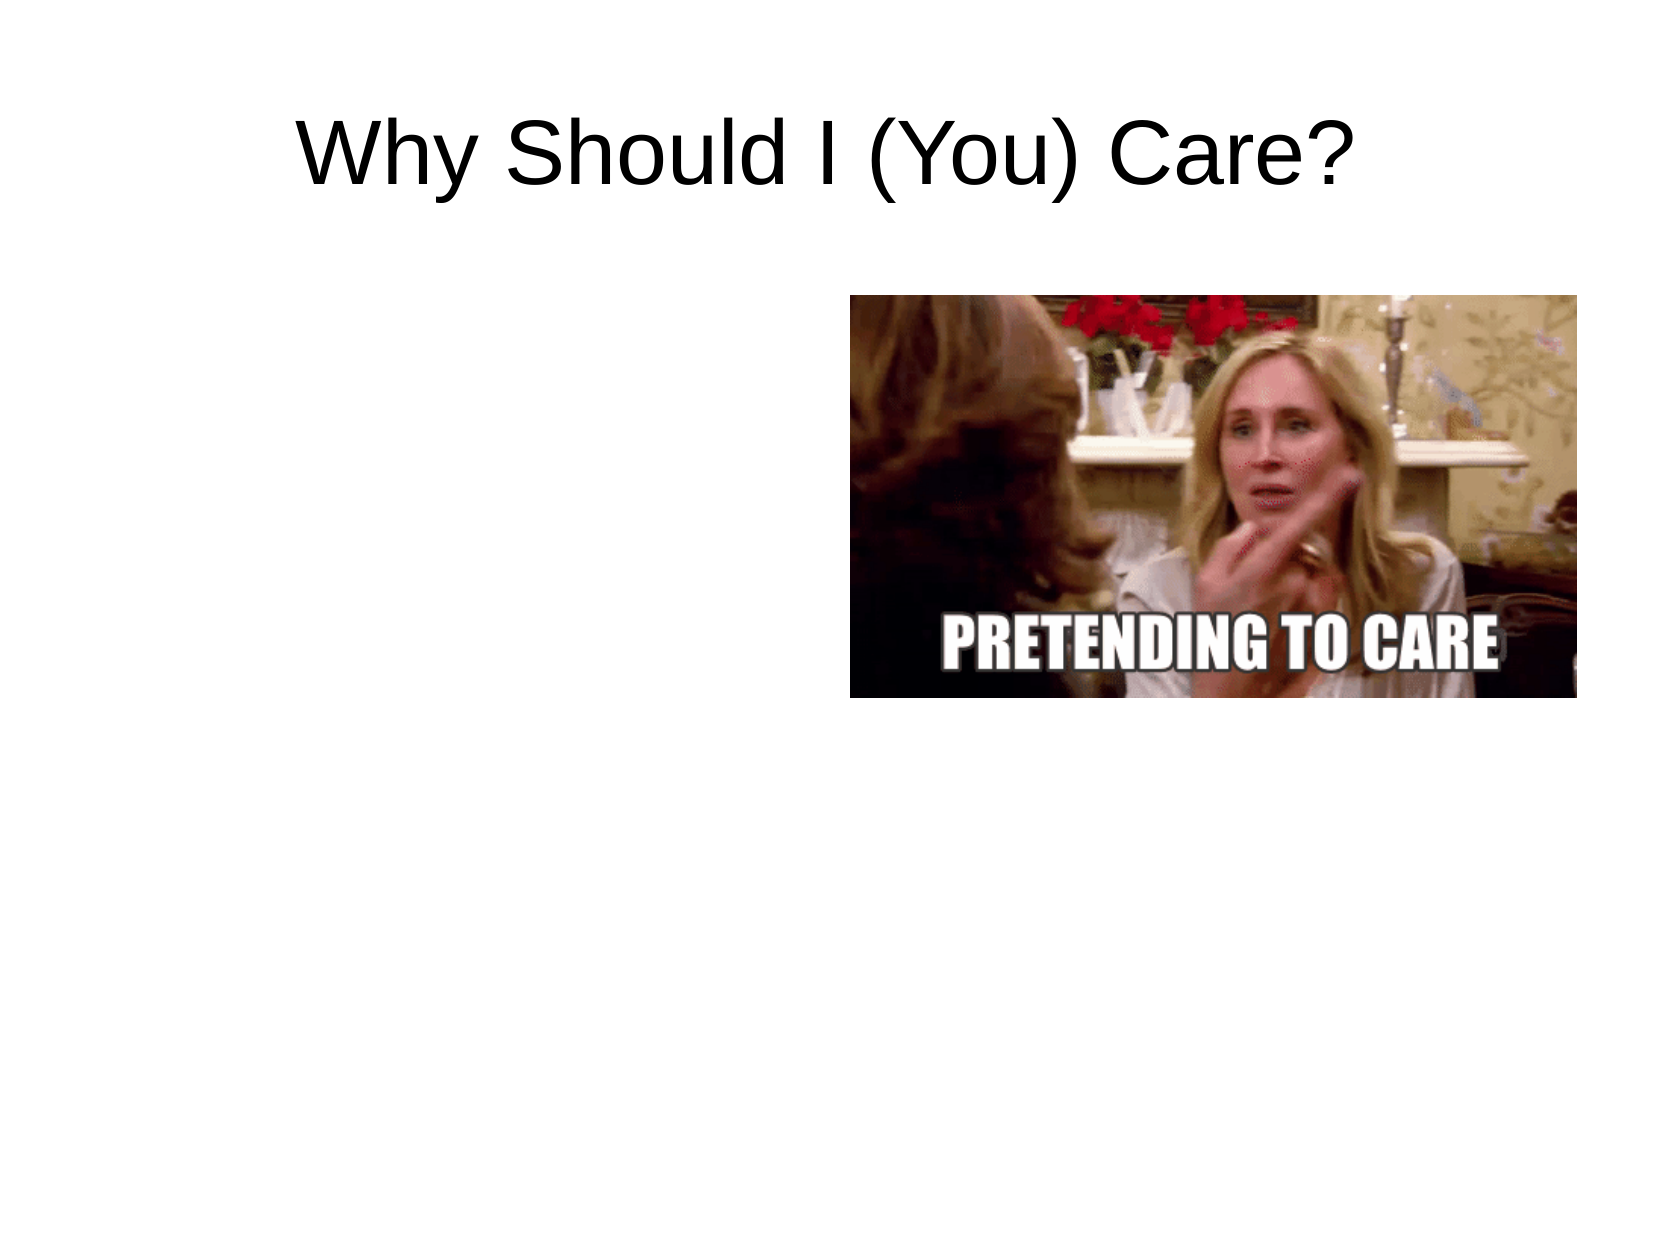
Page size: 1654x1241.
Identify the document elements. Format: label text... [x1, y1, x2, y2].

picture [850, 295, 1577, 698]
title Why Should I (You) Care? [82, 49, 1571, 257]
